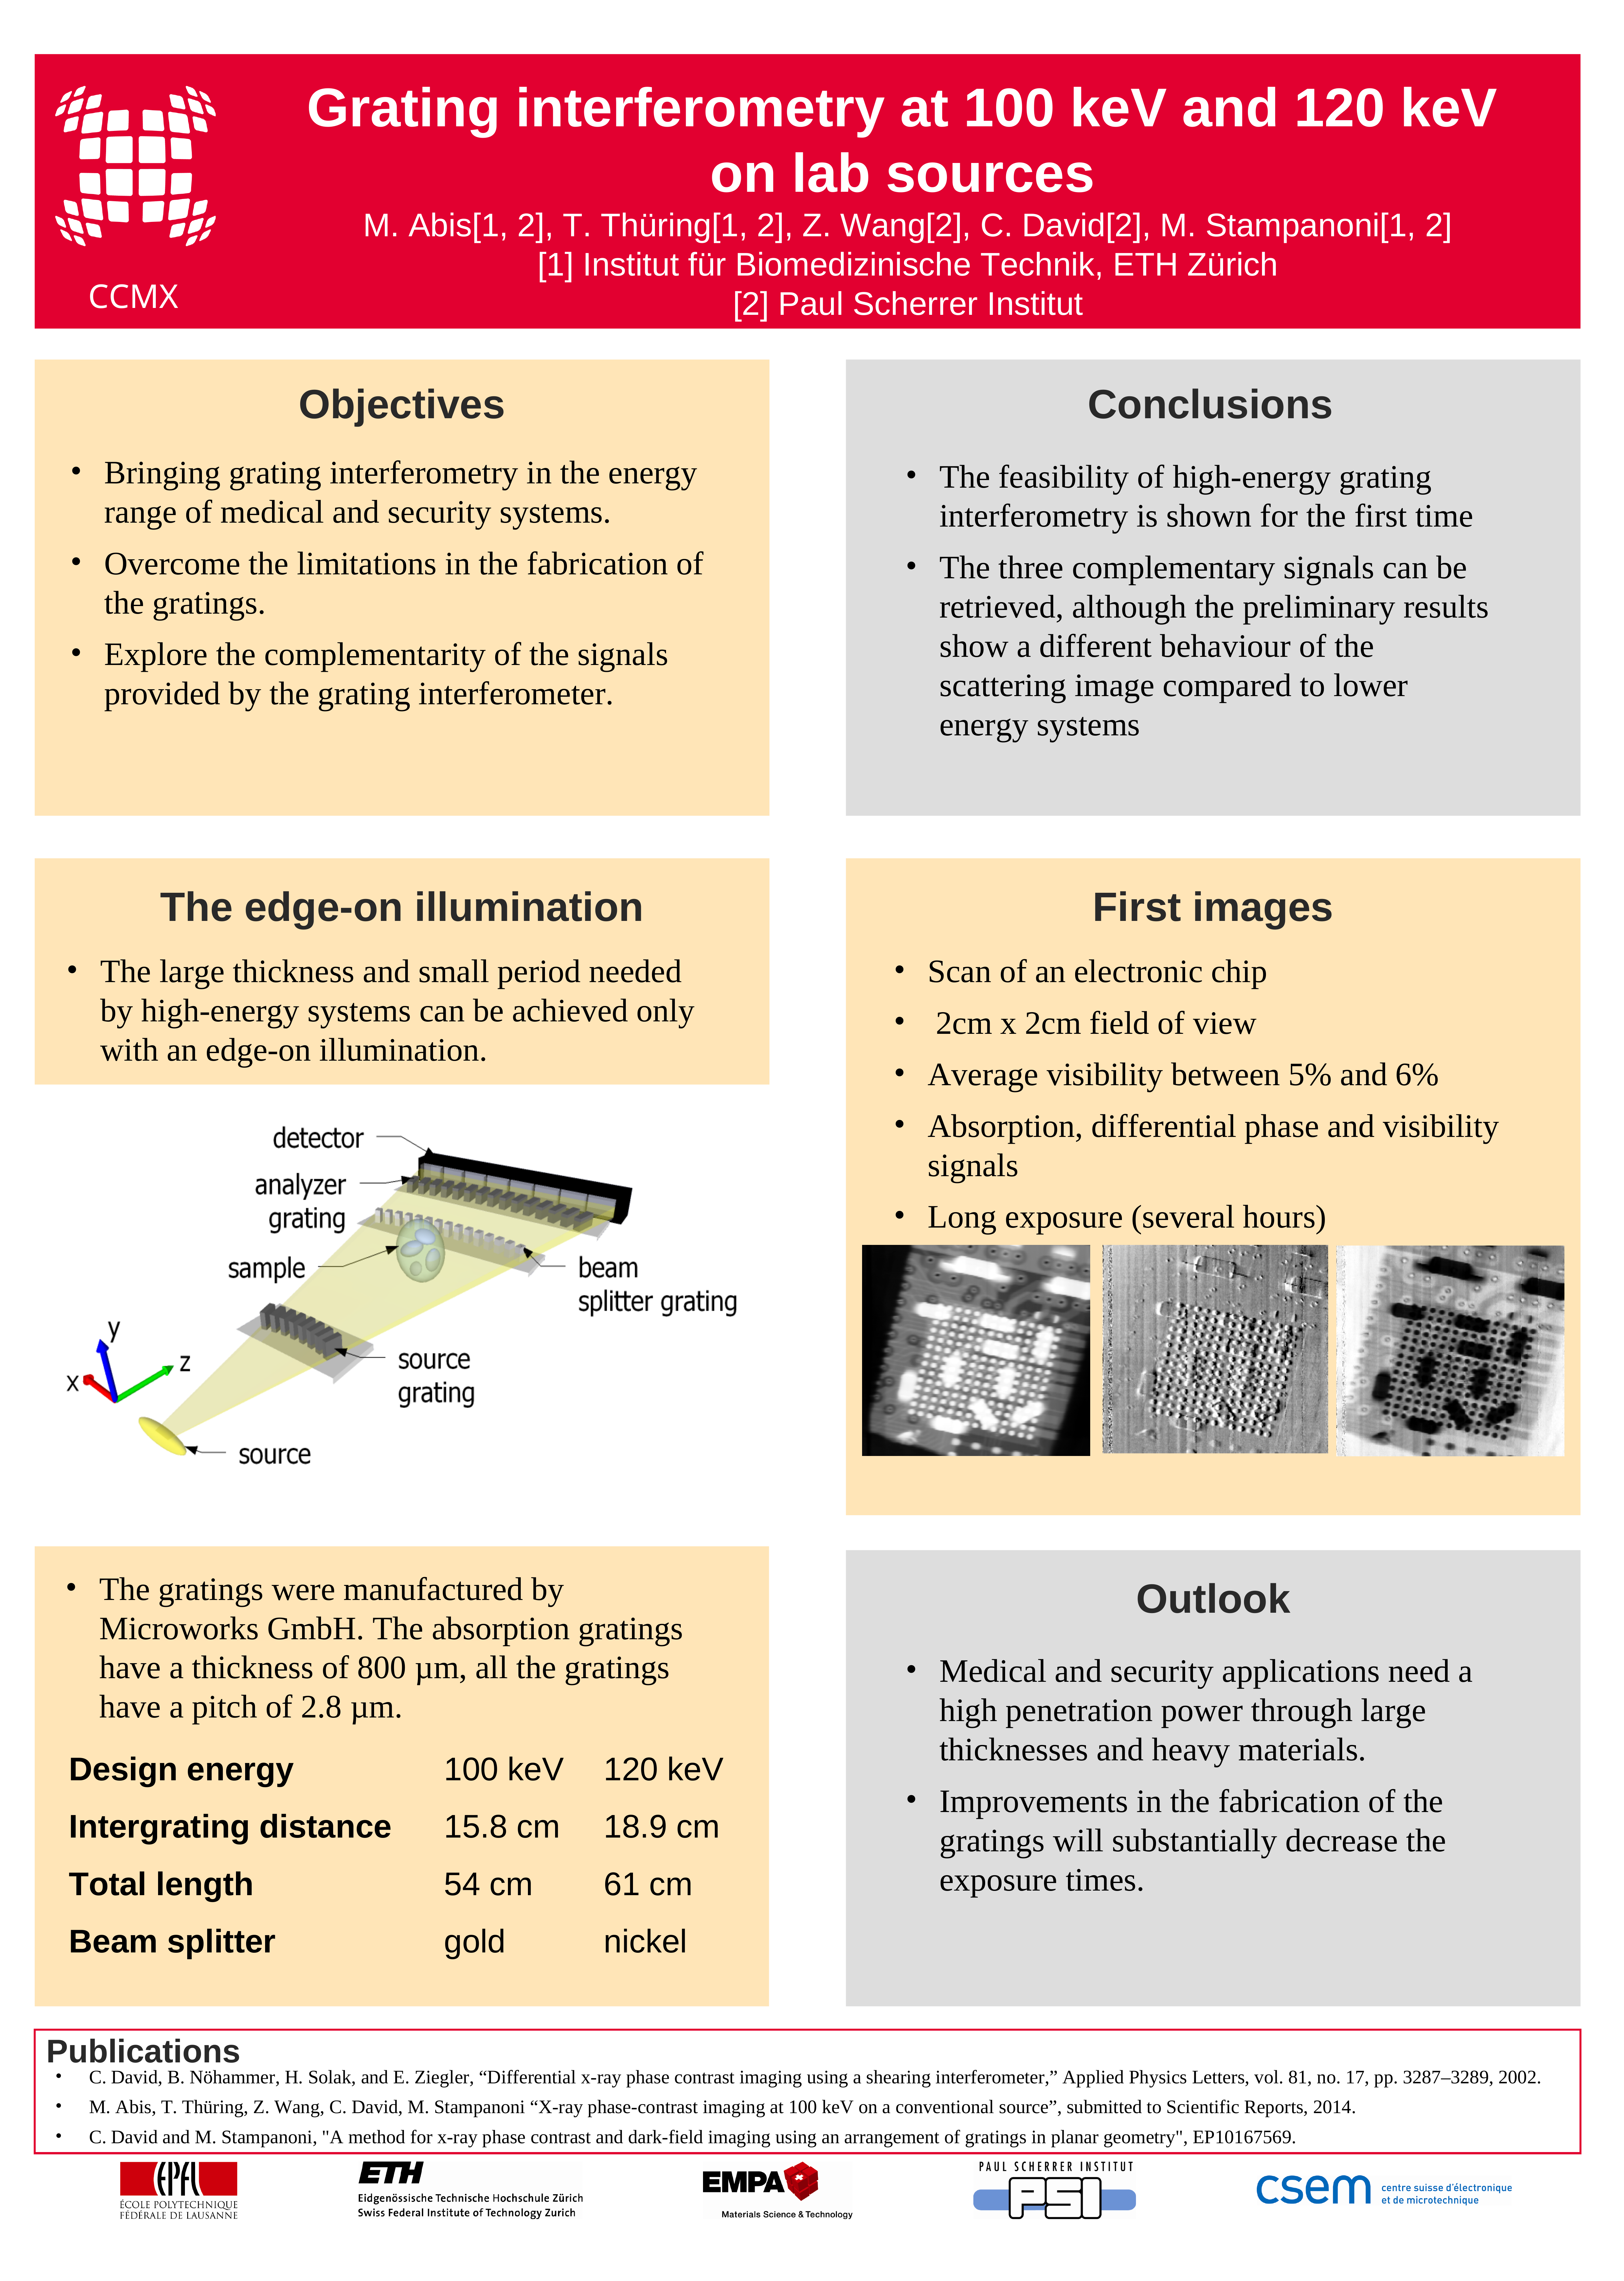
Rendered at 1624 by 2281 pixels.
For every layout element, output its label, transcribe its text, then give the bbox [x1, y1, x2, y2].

text_box Publications [150, 2055, 155, 2059]
picture [1336, 1246, 1564, 1456]
table_cell gold [442, 1921, 602, 1978]
table_cell Total length [67, 1864, 442, 1921]
text_box Grating interferometry at 100 keV and 120 keV on lab sources [240, 69, 1566, 201]
text_box Outlook [884, 1570, 1543, 1624]
text_box [35, 1546, 769, 2006]
text_box The edge-on illumination [155, 877, 649, 932]
picture [1103, 1245, 1328, 1453]
table_cell 15.8 cm [442, 1806, 602, 1864]
text_box [846, 858, 1581, 1515]
picture [862, 1245, 1090, 1456]
text_box Scan of an electronic chip 2cm x 2cm field of view Average visibility between 5% and 6% Absorption, differential phase and visibility signals Long exposure (several hours) [889, 947, 1554, 1237]
text_box CCMX [83, 273, 184, 317]
table_cell 61 cm [602, 1864, 767, 1921]
table_cell 18.9 cm [602, 1806, 767, 1864]
text_box Publications [53, 2043, 62, 2051]
text_box Publications [95, 2048, 102, 2060]
table_header Design energy [67, 1749, 442, 1806]
text_box [35, 858, 769, 1085]
picture [1257, 2175, 1512, 2205]
table_cell nickel [602, 1921, 767, 1978]
table_header 100 keV [442, 1749, 602, 1806]
text_box Bringing grating interferometry in the energy range of medical and security systems. Overcome the limitations in the fabrication of the gratings. Explore the complementarity of the signals provided by the grating interferometer. [65, 448, 739, 714]
text_box [35, 54, 1581, 329]
text_box [846, 359, 1581, 816]
text_box Publications [41, 2027, 246, 2072]
text_box [846, 1550, 1581, 2006]
text_box M. Abis[1, 2], T. Thüring[1, 2], Z. Wang[2], C. David[2], M. Stampanoni[1, 2] [1] Institut für Biomedizinische Technik, ETH Zürich [2] Paul Scherrer Institut [231, 201, 1586, 324]
text_box Objectives [294, 375, 511, 429]
text_box [35, 359, 769, 816]
text_box The large thickness and small period needed by high-energy systems can be achieved only with an edge-on illumination. [62, 947, 727, 1070]
picture [51, 82, 216, 247]
text_box Publications [188, 2048, 196, 2060]
text_box C. David, B. Nöhammer, H. Solak, and E. Ziegler, “Differential x-ray phase contrast imaging using a shearing interferometer,” Applied Physics Letters, vol. 81, no. 17, pp. 3287–3289, 2002. M. Abis, T. Thüring, Z. Wang, C. David, M. Stampanoni “X-ray phase-contrast imaging at 100 keV on a conventional source”, submitted to Scientific Reports, 2014. C. David and M. Stampanoni, "A method for x-ray phase contrast and dark-field imaging using an arrangement of gratings in planar geometry", EP10167569. [50, 2061, 1566, 2180]
table_cell Beam splitter [67, 1921, 442, 1978]
text_box The feasibility of high-energy grating interferometry is shown for the first time The three complementary signals can be retrieved, although the preliminary results show a different behaviour of the scattering image compared to lower energy systems [901, 452, 1508, 745]
table_header 120 keV [602, 1749, 767, 1806]
text_box Medical and security applications need a high penetration power through large thicknesses and heavy materials. Improvements in the fabrication of the gratings will substantially decrease the exposure times. [901, 1647, 1508, 1900]
picture [973, 2162, 1136, 2219]
picture [33, 1085, 786, 1507]
text_box Our Mission [769, 630, 774, 675]
text_box Publications [209, 2048, 216, 2061]
text_box First images [884, 877, 1543, 932]
text_box The gratings were manufactured by Microworks GmbH. The absorption gratings have a thickness of 800 µm, all the gratings have a pitch of 2.8 µm. [61, 1565, 726, 1727]
picture [120, 2162, 238, 2219]
table_cell 54 cm [442, 1864, 602, 1921]
text_box Conclusions [881, 375, 1540, 429]
picture [358, 2162, 583, 2219]
picture [703, 2162, 853, 2219]
table_cell Intergrating distance [67, 1806, 442, 1864]
